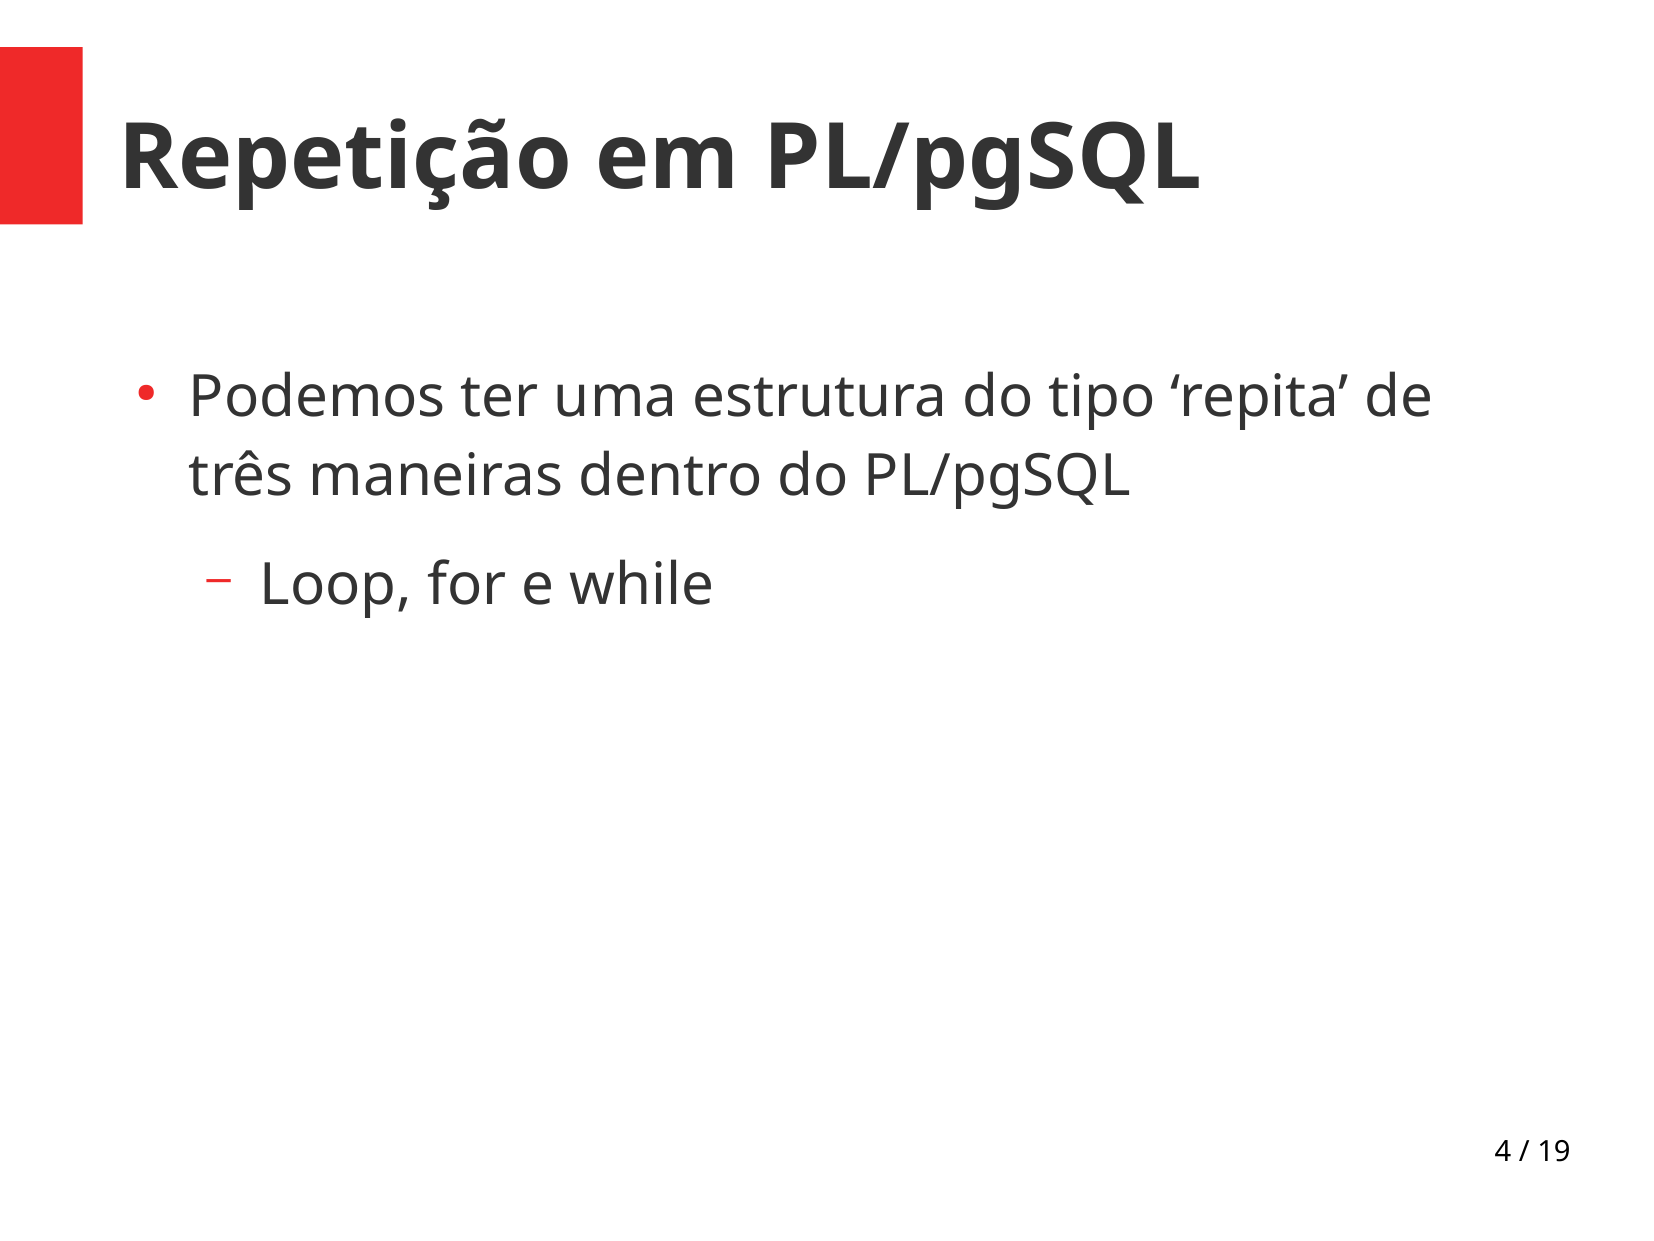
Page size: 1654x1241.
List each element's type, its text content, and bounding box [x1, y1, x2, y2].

title Repetição em PL/pgSQL [118, 49, 1571, 257]
list Podemos ter uma estrutura do tipo ‘repita’ de três maneiras dentro do PL/pgSQL Loop, for e while [118, 354, 1536, 1074]
